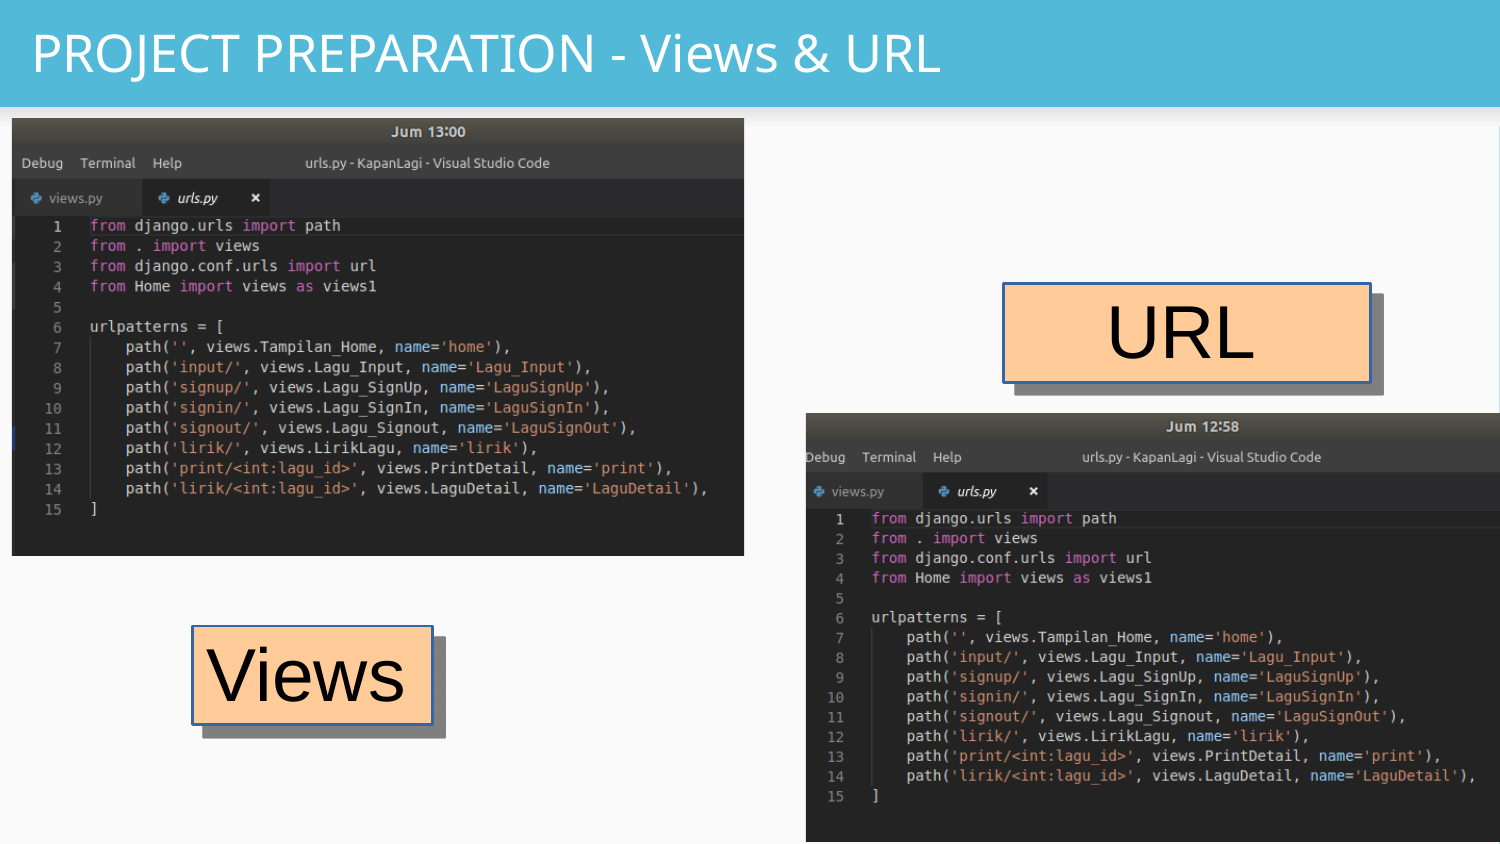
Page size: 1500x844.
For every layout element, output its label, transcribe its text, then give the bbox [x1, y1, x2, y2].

text_box Views [192, 625, 433, 725]
text_box URL [1003, 283, 1371, 383]
picture [11, 118, 745, 556]
title PROJECT PREPARATION - Views & URL [16, 2, 1464, 102]
picture [805, 413, 1500, 842]
